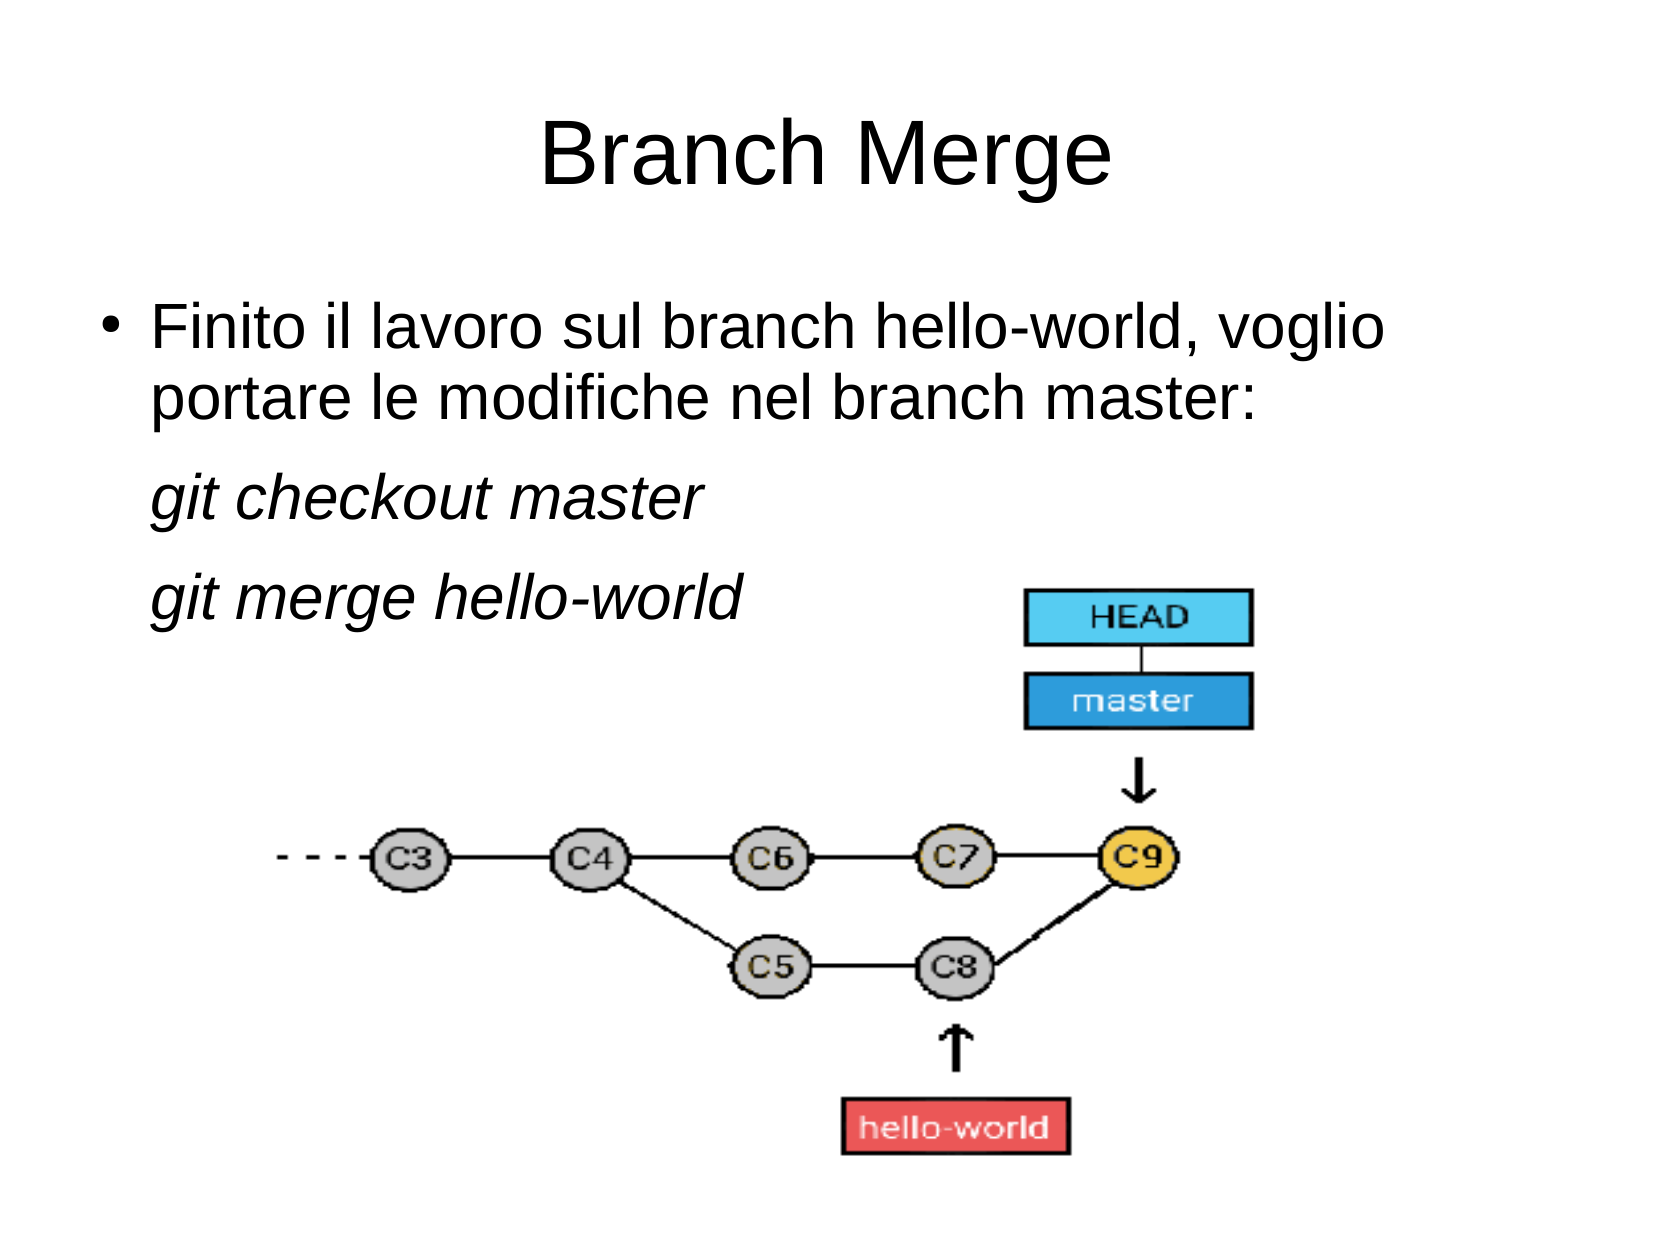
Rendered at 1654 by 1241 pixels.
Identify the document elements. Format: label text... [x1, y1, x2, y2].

list Finito il lavoro sul branch hello-world, voglio portare le modifiche nel branch master: git checkout master git merge hello-world [82, 290, 1571, 634]
picture [225, 566, 1321, 1186]
title Branch Merge [82, 49, 1571, 257]
